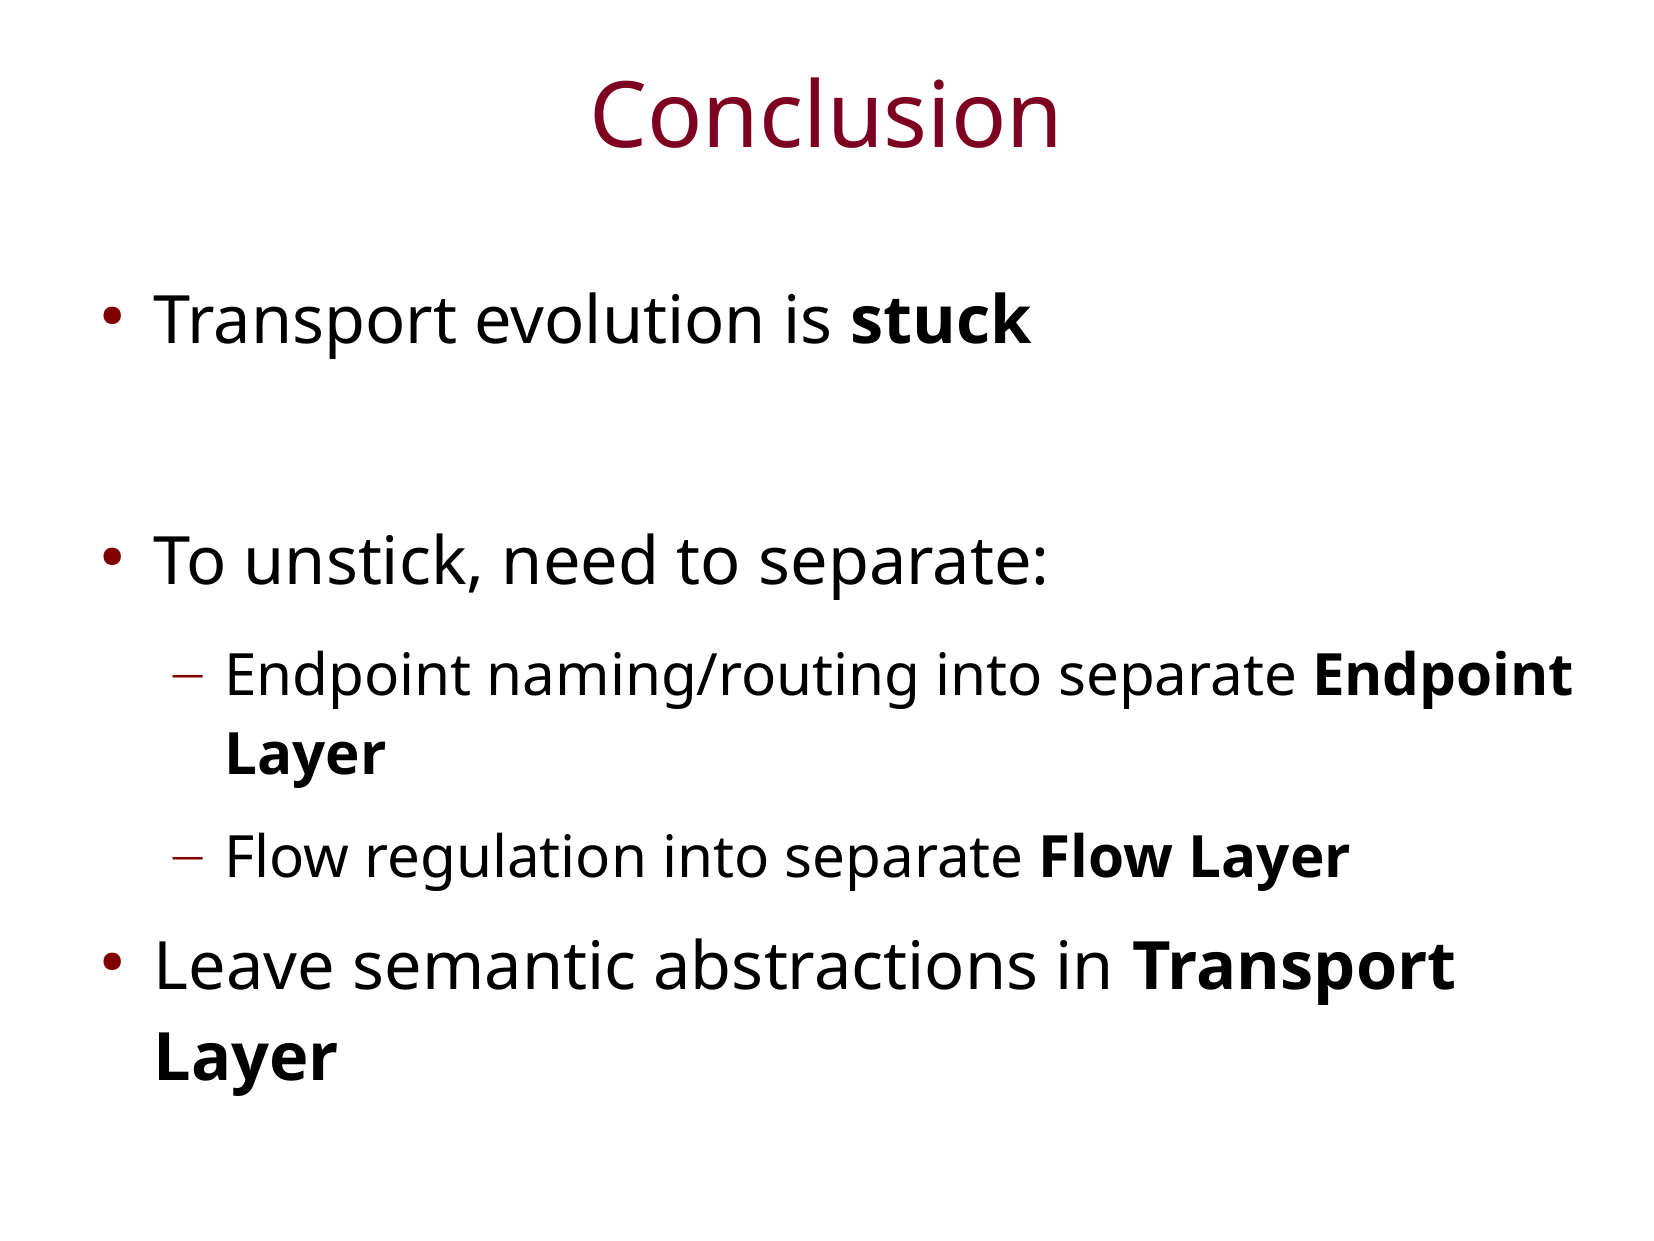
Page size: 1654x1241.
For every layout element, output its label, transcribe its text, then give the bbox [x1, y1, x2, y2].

title Conclusion [82, 8, 1571, 216]
list Transport evolution is stuck To unstick, need to separate: Endpoint naming/routing into separate Endpoint Layer Flow regulation into separate Flow Layer Leave semantic abstractions in Transport Layer [82, 272, 1613, 1183]
